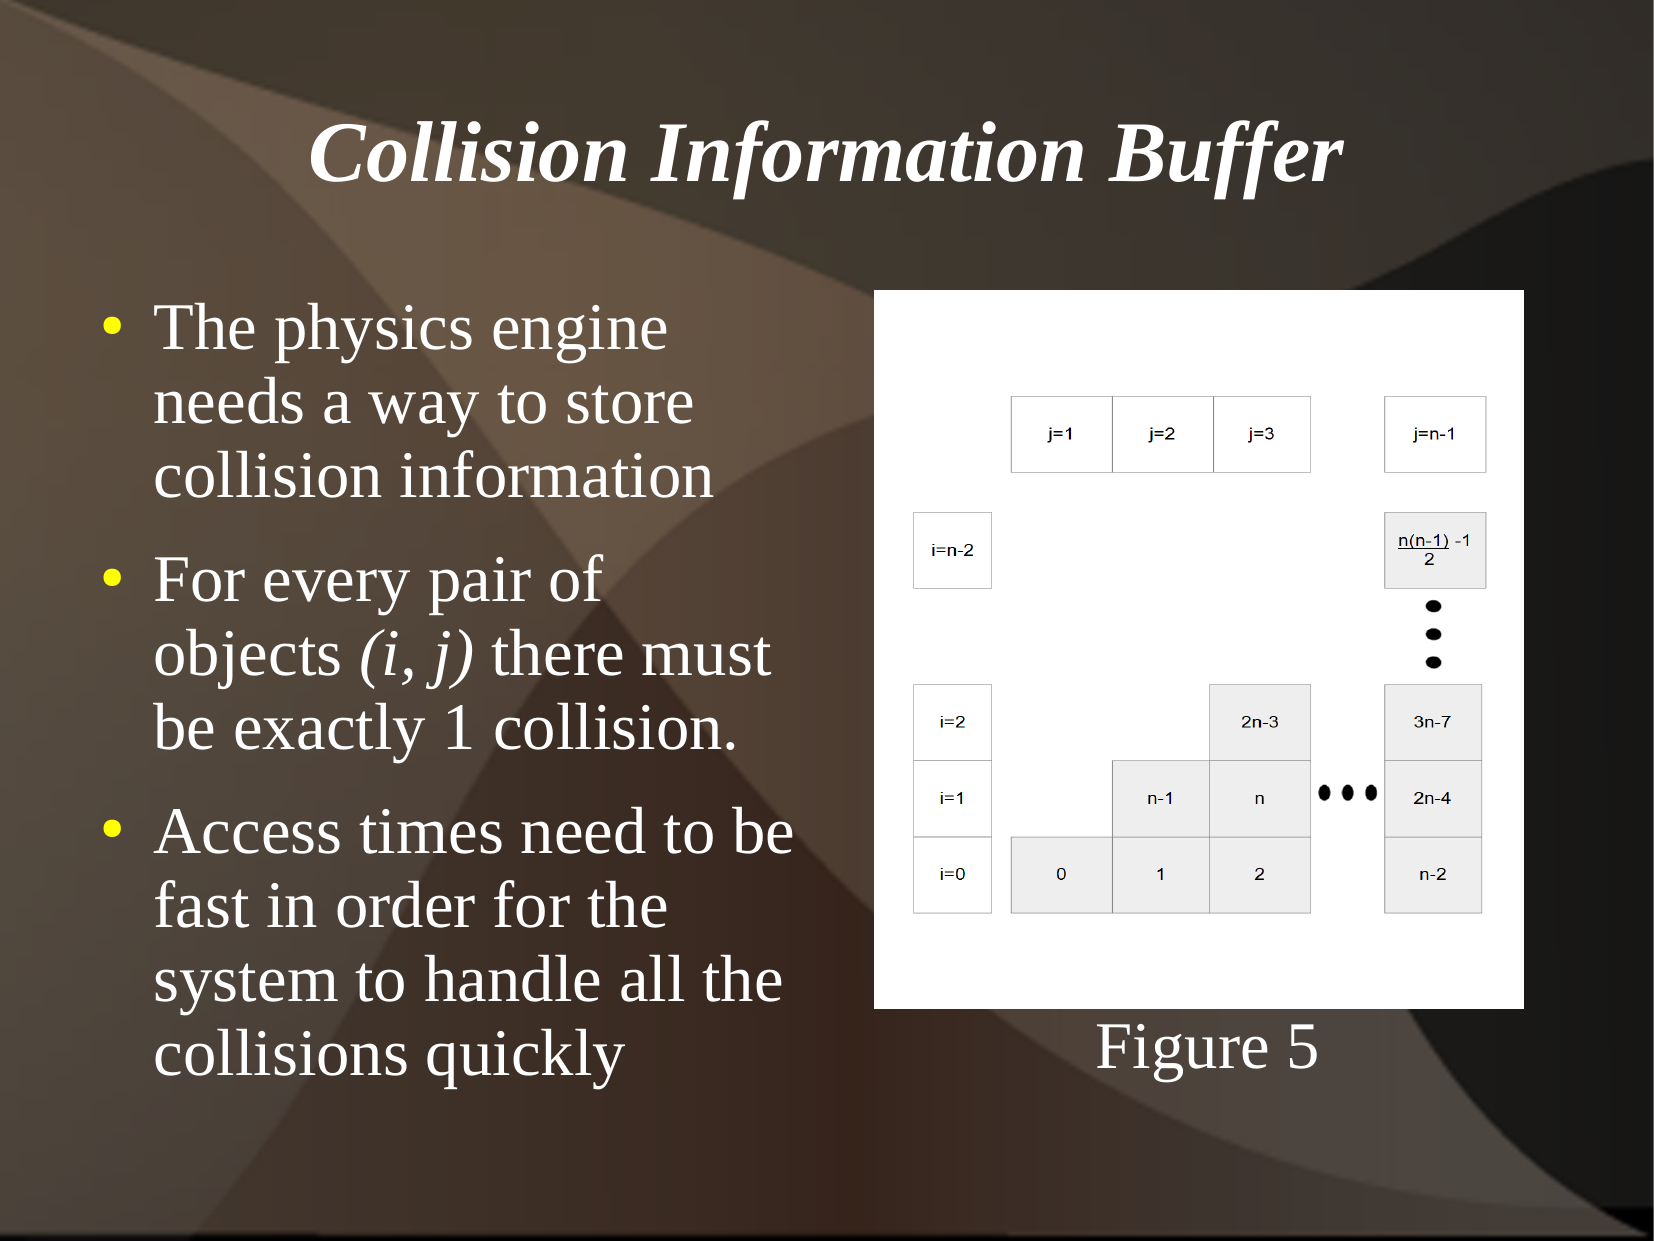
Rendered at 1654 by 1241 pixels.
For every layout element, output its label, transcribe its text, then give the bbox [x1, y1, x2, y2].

picture [0, 0, 1654, 1241]
list The physics engine needs a way to store collision information For every pair of objects (i, j) there must be exactly 1 collision. Access times need to be fast in order for the system to handle all the collisions quickly [82, 290, 809, 1194]
title Collision Information Buffer [82, 49, 1571, 257]
list Figure 5 [845, 1008, 1572, 1087]
